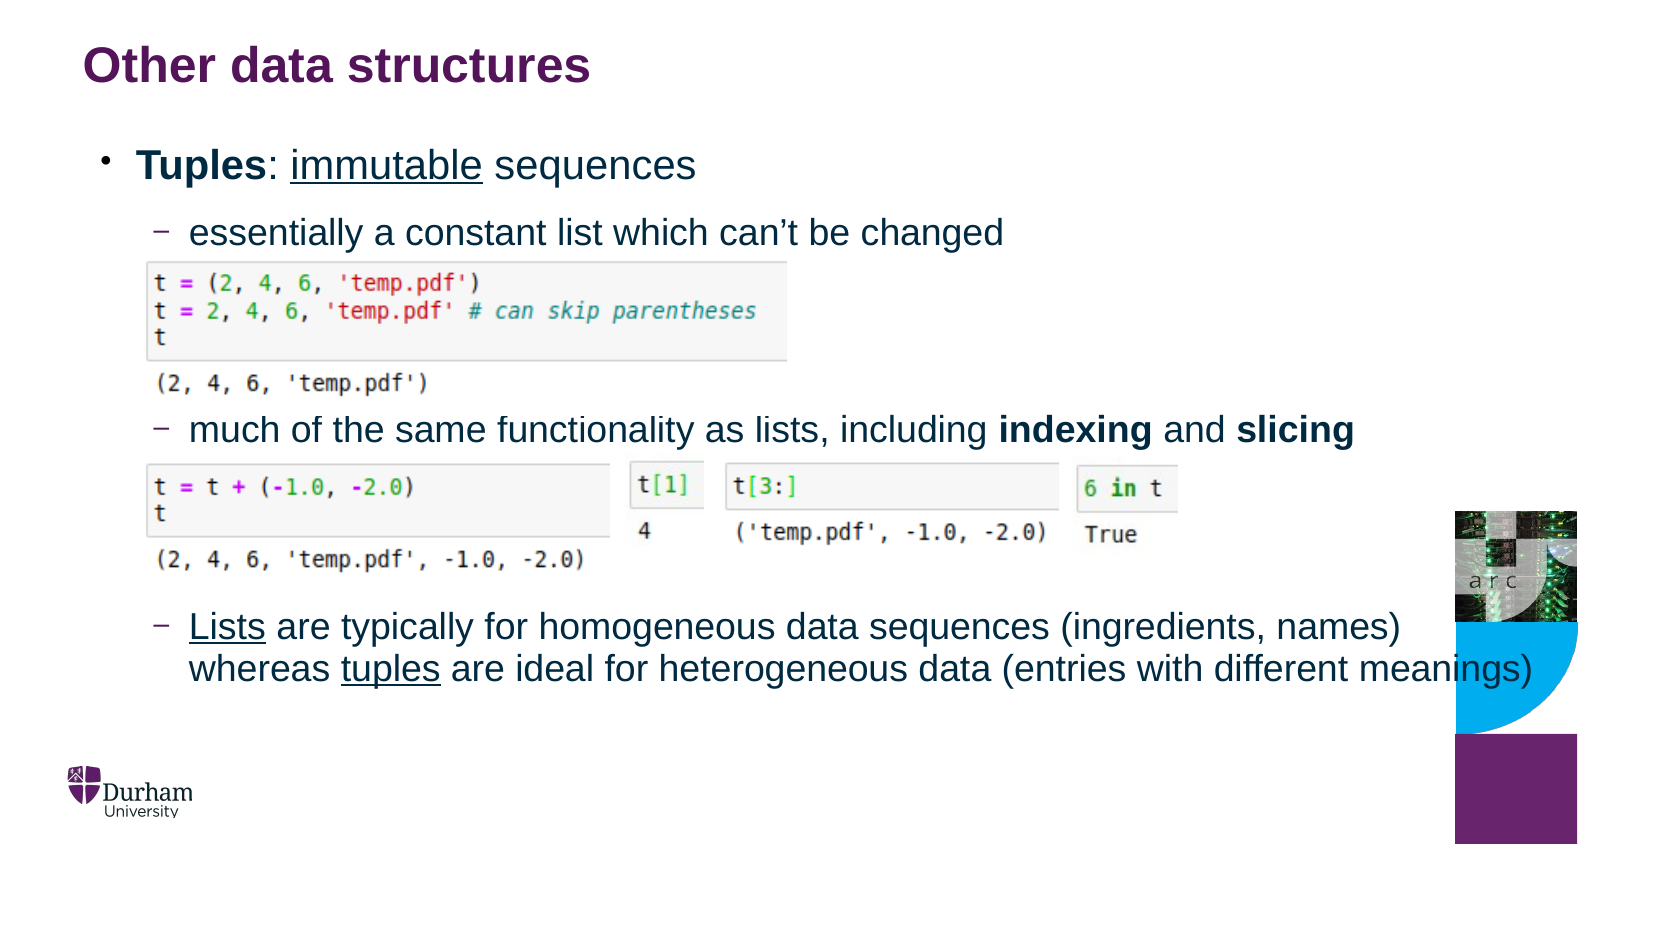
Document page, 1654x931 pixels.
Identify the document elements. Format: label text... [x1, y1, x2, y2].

picture [140, 255, 787, 416]
picture [1571, 637, 1578, 733]
list Tuples: immutable sequences essentially a constant list which can’t be changed much of the same functionality as lists, including indexing and slicing Lists are typically for homogeneous data sequences (ingredients, names) whereas tuples are ideal for heterogeneous data (entries with different meanings) [82, 141, 1571, 745]
picture [140, 454, 610, 584]
picture [67, 766, 192, 818]
picture [1072, 457, 1178, 556]
picture [719, 453, 1059, 560]
picture [625, 453, 704, 549]
picture [1571, 511, 1577, 621]
title Other data structures [82, 37, 1571, 93]
